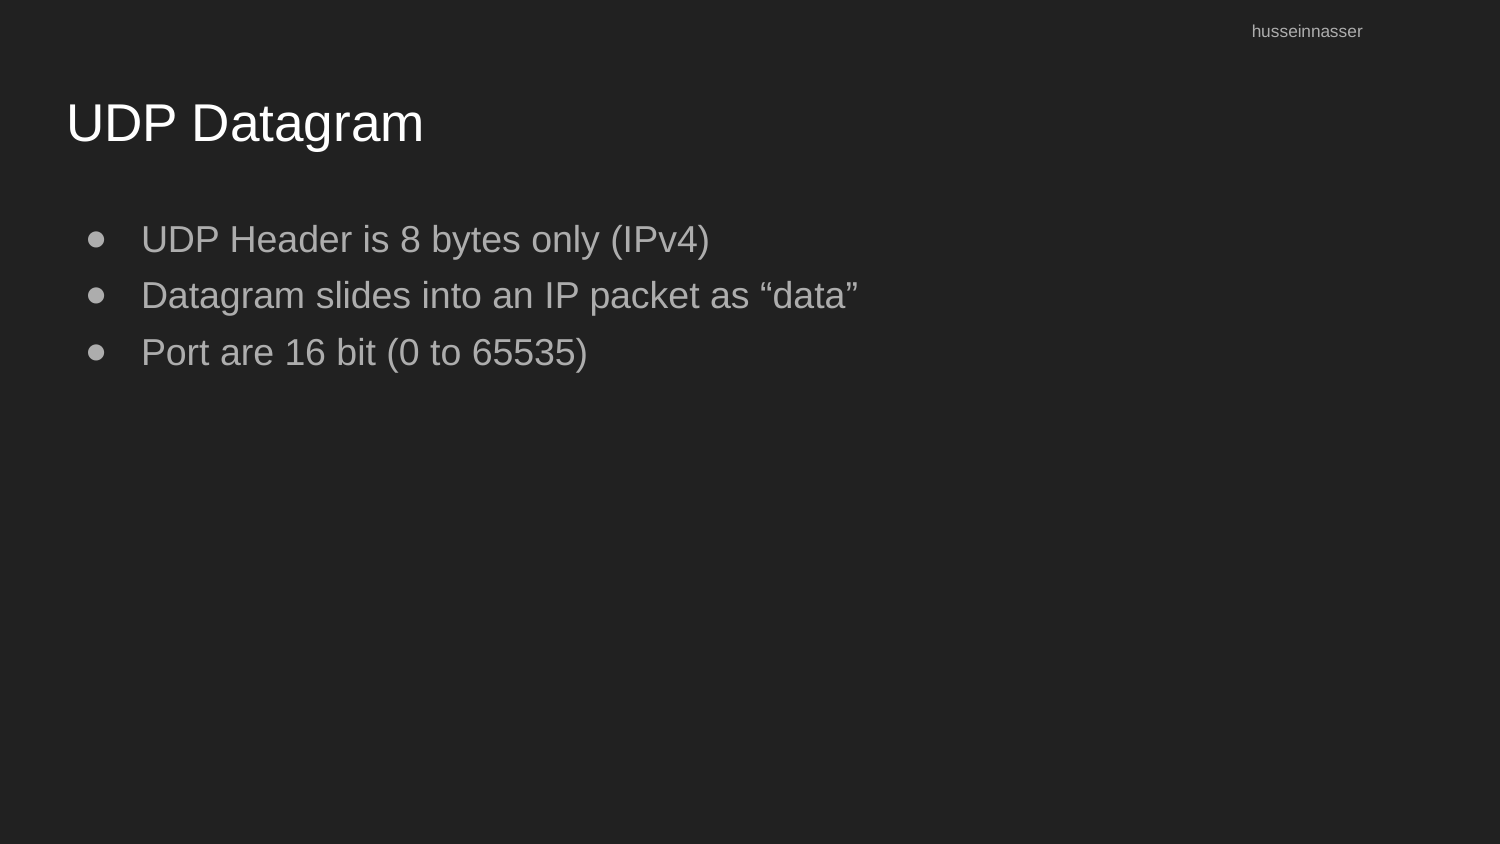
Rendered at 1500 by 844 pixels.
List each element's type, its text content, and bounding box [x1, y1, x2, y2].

subtitle husseinnasser [1236, 11, 1492, 53]
title UDP Datagram [51, 72, 1449, 167]
list UDP Header is 8 bytes only (IPv4) Datagram slides into an IP packet as “data” Port are 16 bit (0 to 65535) [51, 189, 1449, 750]
